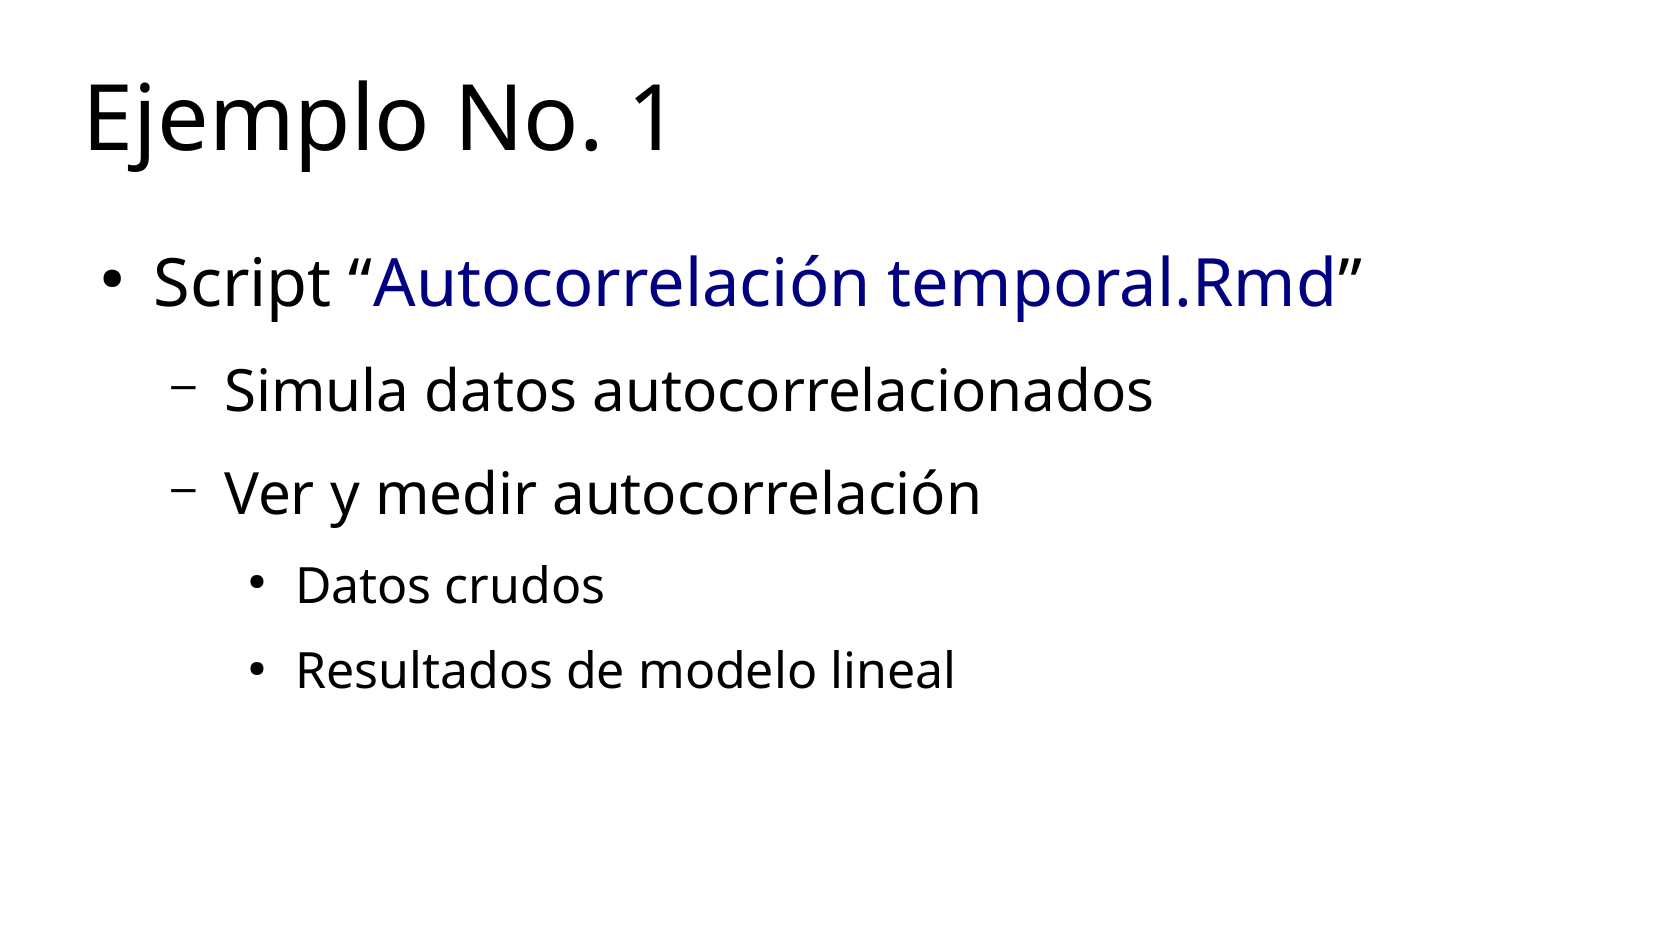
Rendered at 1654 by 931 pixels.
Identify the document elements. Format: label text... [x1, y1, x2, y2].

title Ejemplo No. 1 [82, 37, 1571, 193]
list Script “Autocorrelación temporal.Rmd” Simula datos autocorrelacionados Ver y medir autocorrelación Datos crudos Resultados de modelo lineal [82, 235, 1571, 775]
